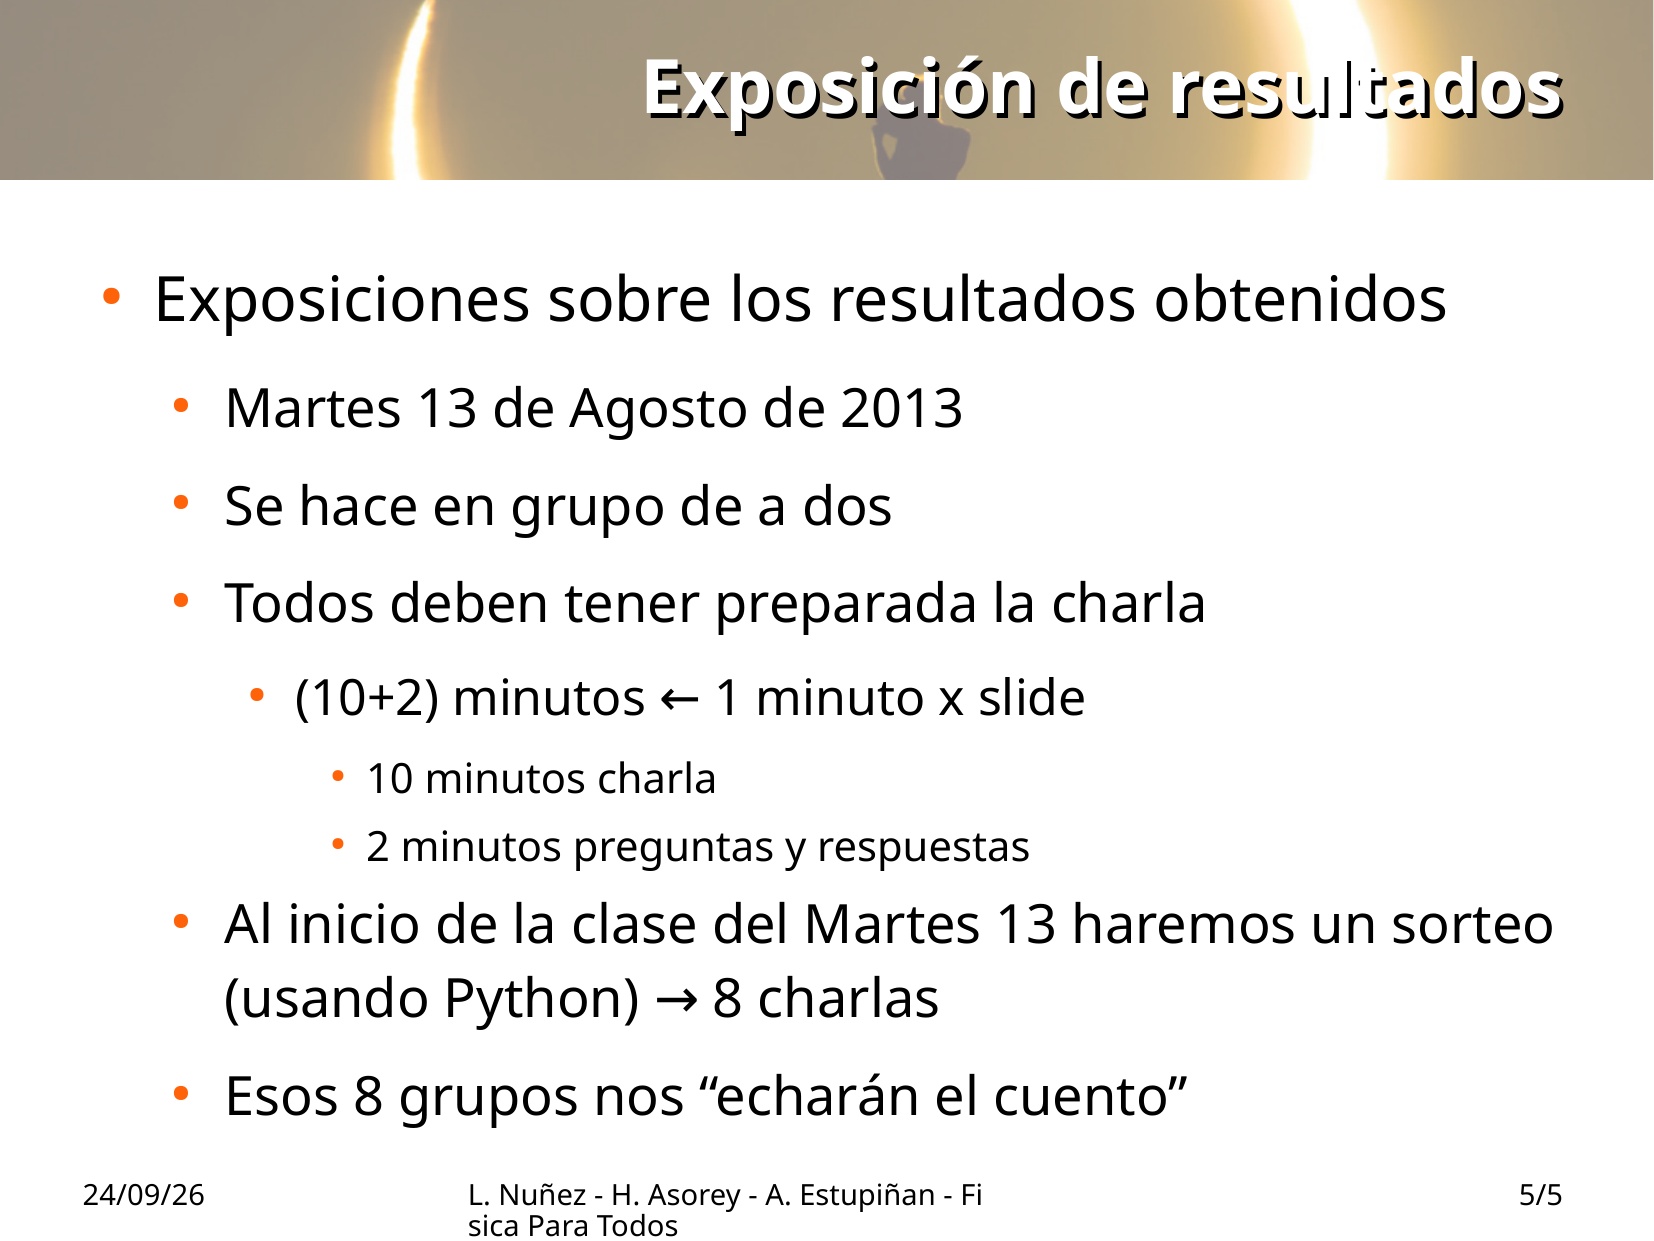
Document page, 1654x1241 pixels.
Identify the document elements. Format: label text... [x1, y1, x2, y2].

list Exposiciones sobre los resultados obtenidos Martes 13 de Agosto de 2013 Se hace en grupo de a dos Todos deben tener preparada la charla (10+2) minutos ← 1 minuto x slide 10 minutos charla 2 minutos preguntas y respuestas Al inicio de la clase del Martes 13 haremos un sorteo (usando Python) → 8 charlas Esos 8 grupos nos “echarán el cuento” [82, 255, 1571, 1141]
title Exposición de resultados [75, 19, 1564, 151]
picture [0, 0, 1654, 180]
